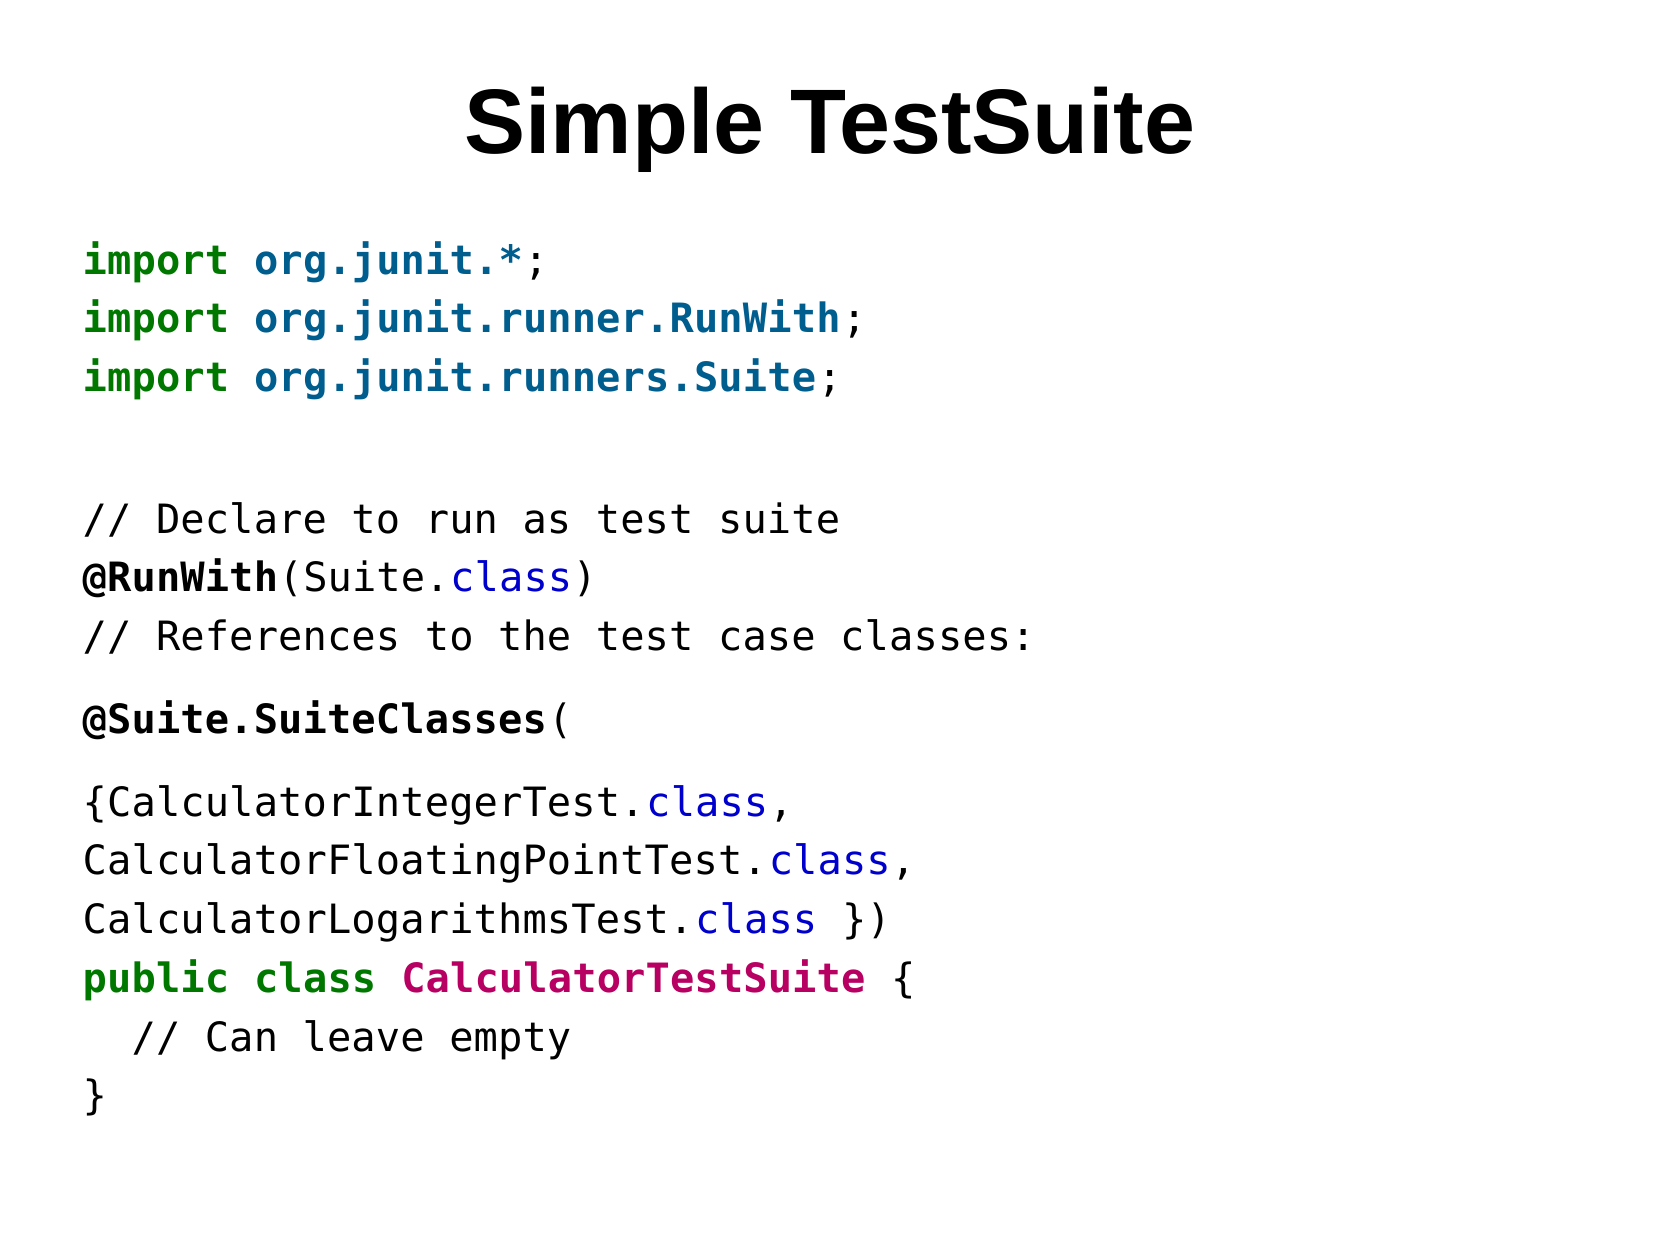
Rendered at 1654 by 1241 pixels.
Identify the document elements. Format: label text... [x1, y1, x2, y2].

list import org.junit.*; import org.junit.runner.RunWith; import org.junit.runners.Suite; // Declare to run as test suite @RunWith(Suite.class) // References to the test case classes: @Suite.SuiteClasses( {CalculatorIntegerTest.class, CalculatorFloatingPointTest.class, CalculatorLogarithmsTest.class }) public class CalculatorTestSuite { // Can leave empty } [82, 225, 1538, 1186]
title Simple TestSuite [82, 49, 1571, 196]
